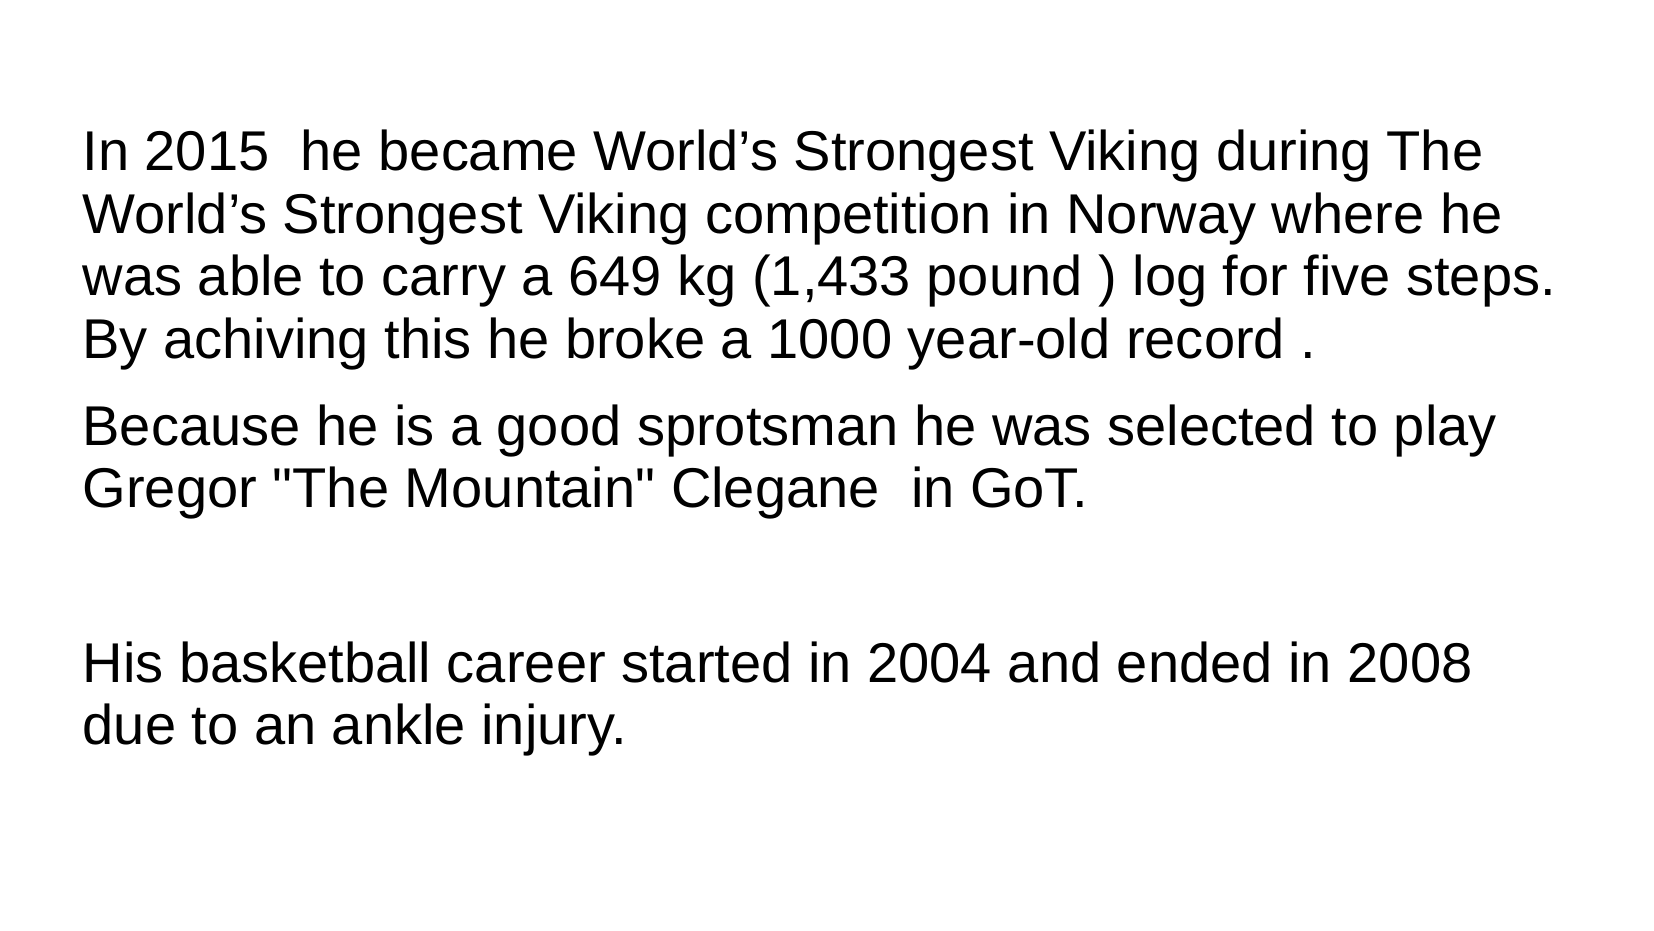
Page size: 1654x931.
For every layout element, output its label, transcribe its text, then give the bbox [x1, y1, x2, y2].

list In 2015 he became World’s Strongest Viking during The World’s Strongest Viking competition in Norway where he was able to carry a 649 kg (1,433 pound ) log for five steps. By achiving this he broke a 1000 year-old record . Because he is a good sprotsman he was selected to play Gregor "The Mountain" Clegane in GoT. His basketball career started in 2004 and ended in 2008 due to an ankle injury. [82, 120, 1571, 758]
